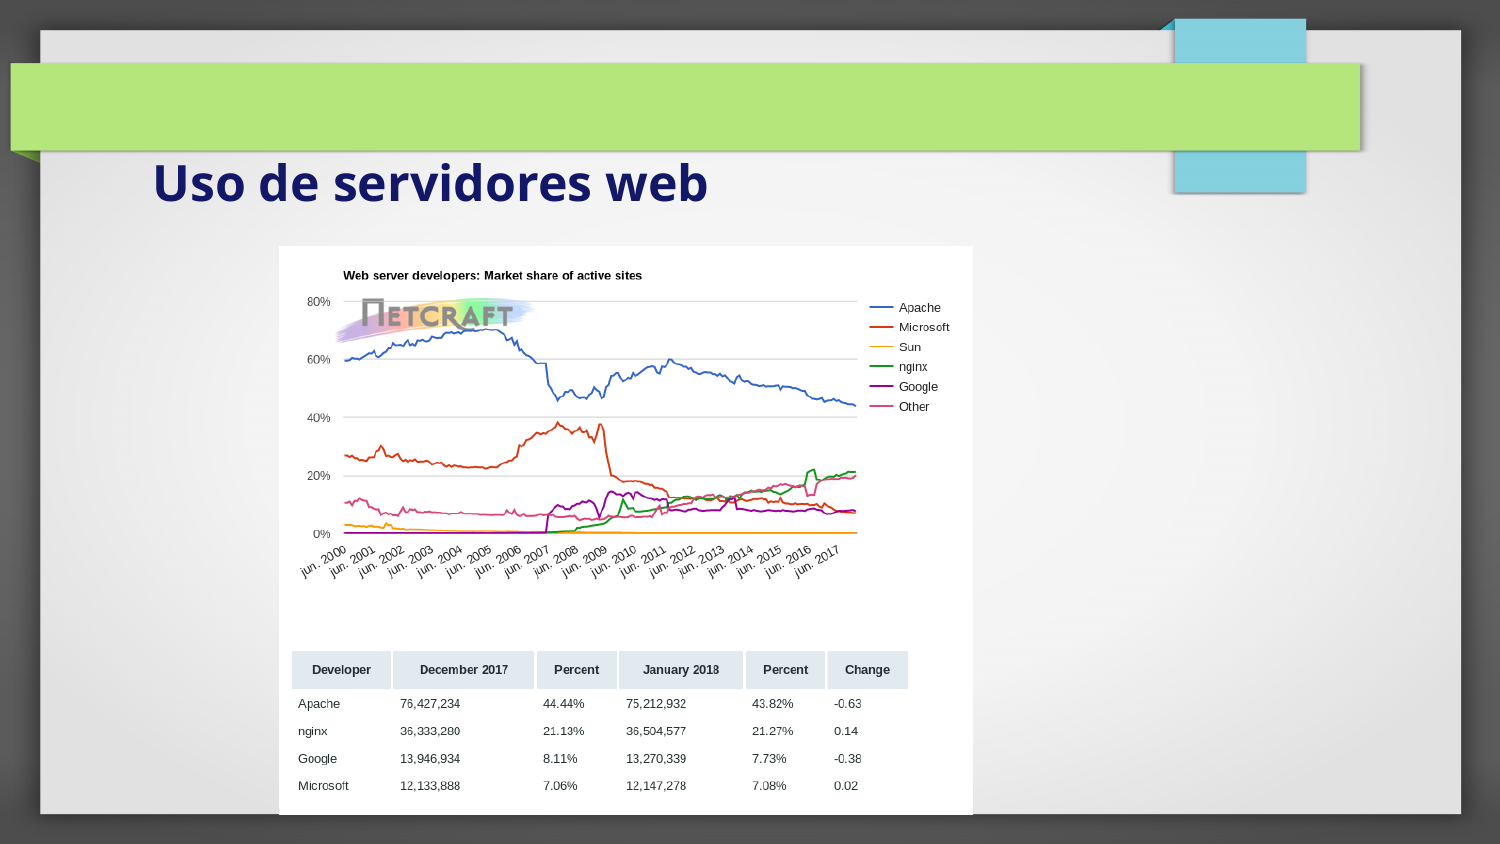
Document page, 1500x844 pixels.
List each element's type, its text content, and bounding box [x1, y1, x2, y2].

picture [0, 0, 1500, 844]
title Uso de servidores web [137, 146, 1011, 227]
